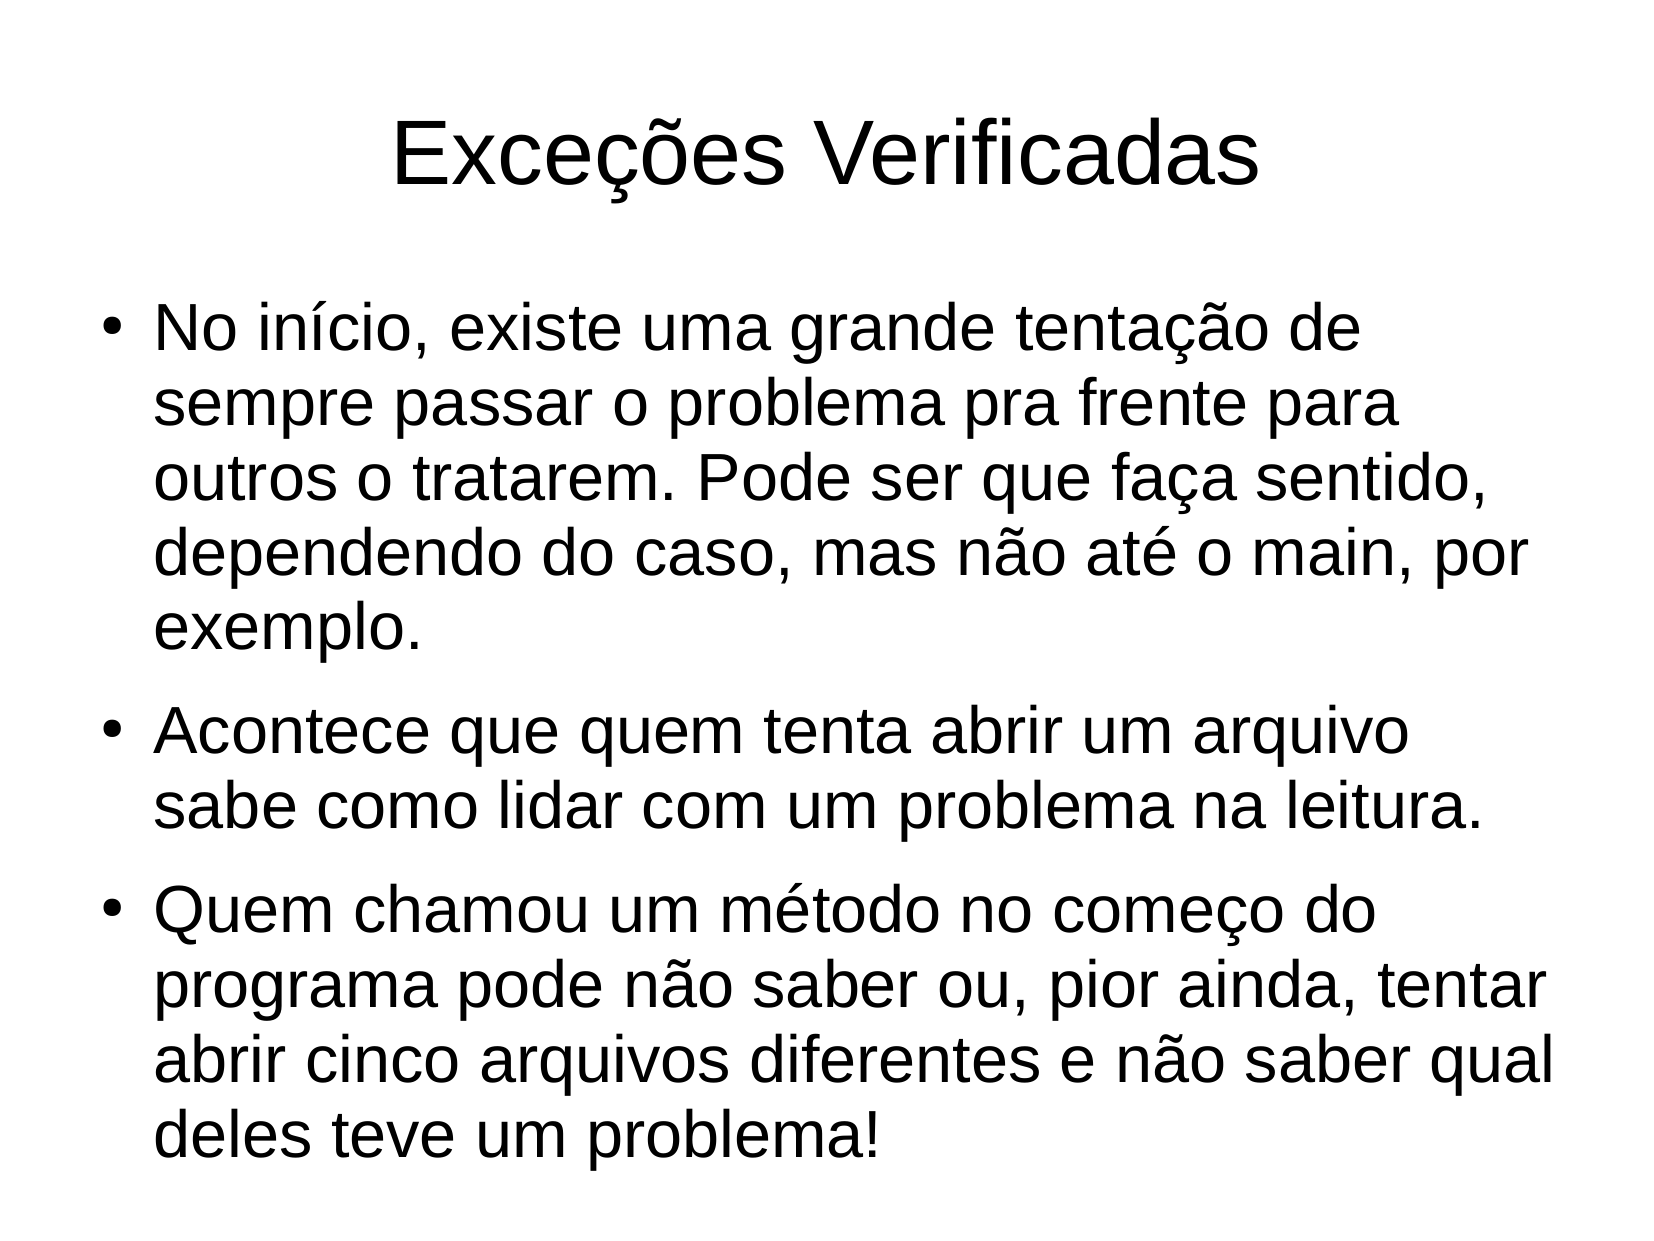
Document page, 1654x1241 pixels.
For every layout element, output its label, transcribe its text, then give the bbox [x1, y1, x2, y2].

title Exceções Verificadas [82, 49, 1571, 257]
list No início, existe uma grande tentação de sempre passar o problema pra frente para outros o tratarem. Pode ser que faça sentido, dependendo do caso, mas não até o main, por exemplo. Acontece que quem tenta abrir um arquivo sabe como lidar com um problema na leitura. Quem chamou um método no começo do programa pode não saber ou, pior ainda, tentar abrir cinco arquivos diferentes e não saber qual deles teve um problema! [82, 290, 1571, 1172]
